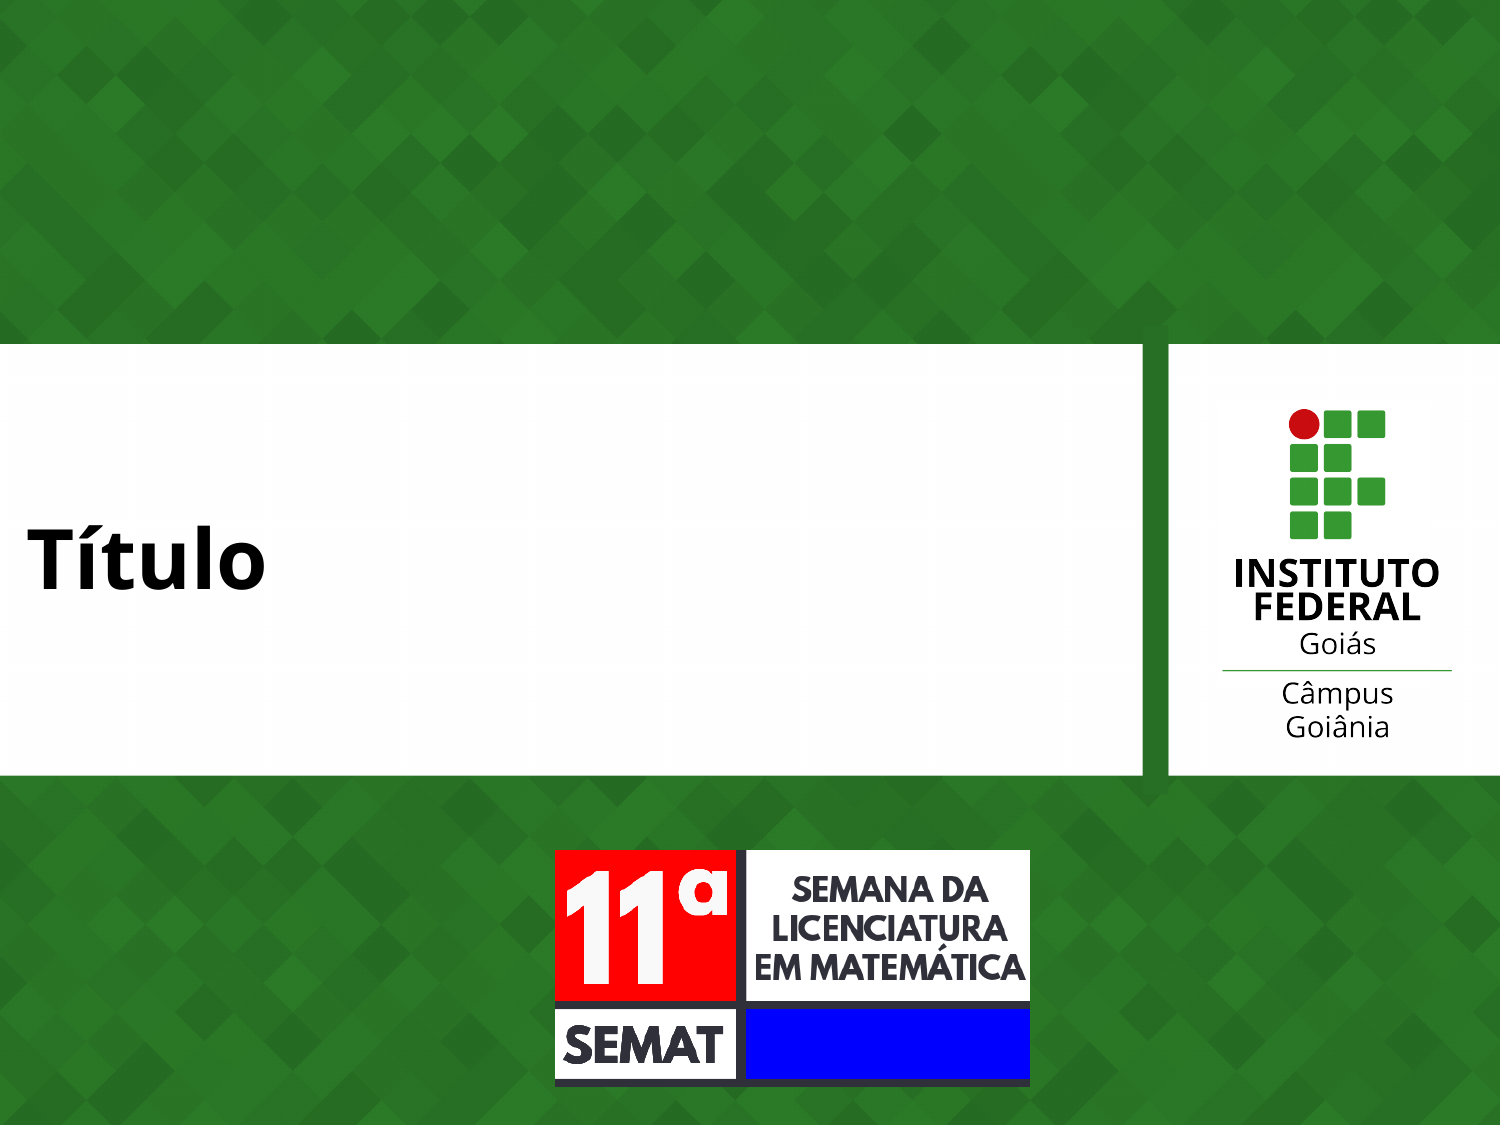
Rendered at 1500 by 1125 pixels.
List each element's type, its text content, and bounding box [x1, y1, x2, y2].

picture [0, 0, 1500, 1125]
title Título [11, 355, 1123, 756]
